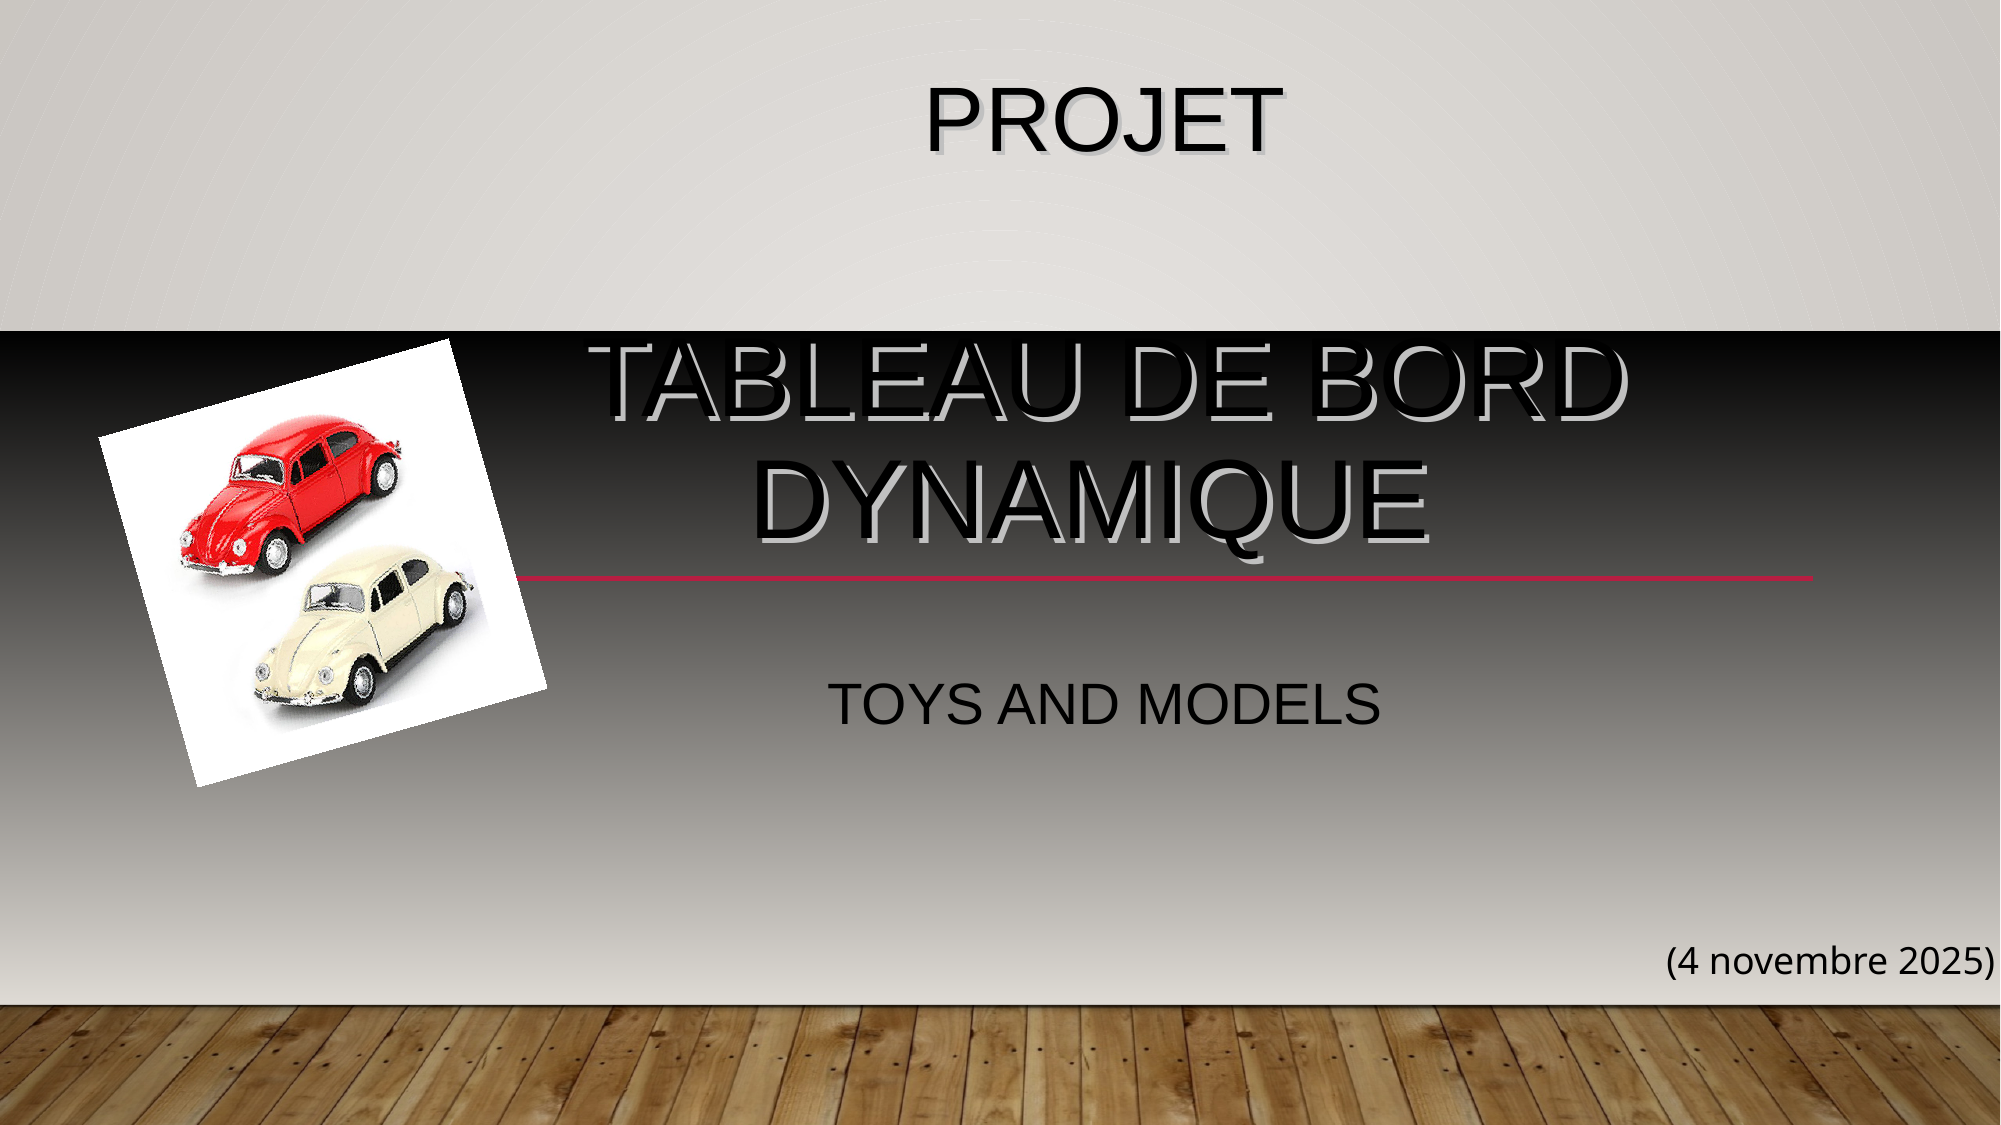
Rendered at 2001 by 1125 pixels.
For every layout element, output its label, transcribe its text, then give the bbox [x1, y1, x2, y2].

subtitle TOYS AND MODELS [396, 636, 1814, 740]
picture [98, 338, 547, 787]
title Projet TABLEAU DE BORD DYNAMIQUE [396, 54, 1814, 563]
text_box (4 novembre 2025) [1635, 929, 2000, 991]
